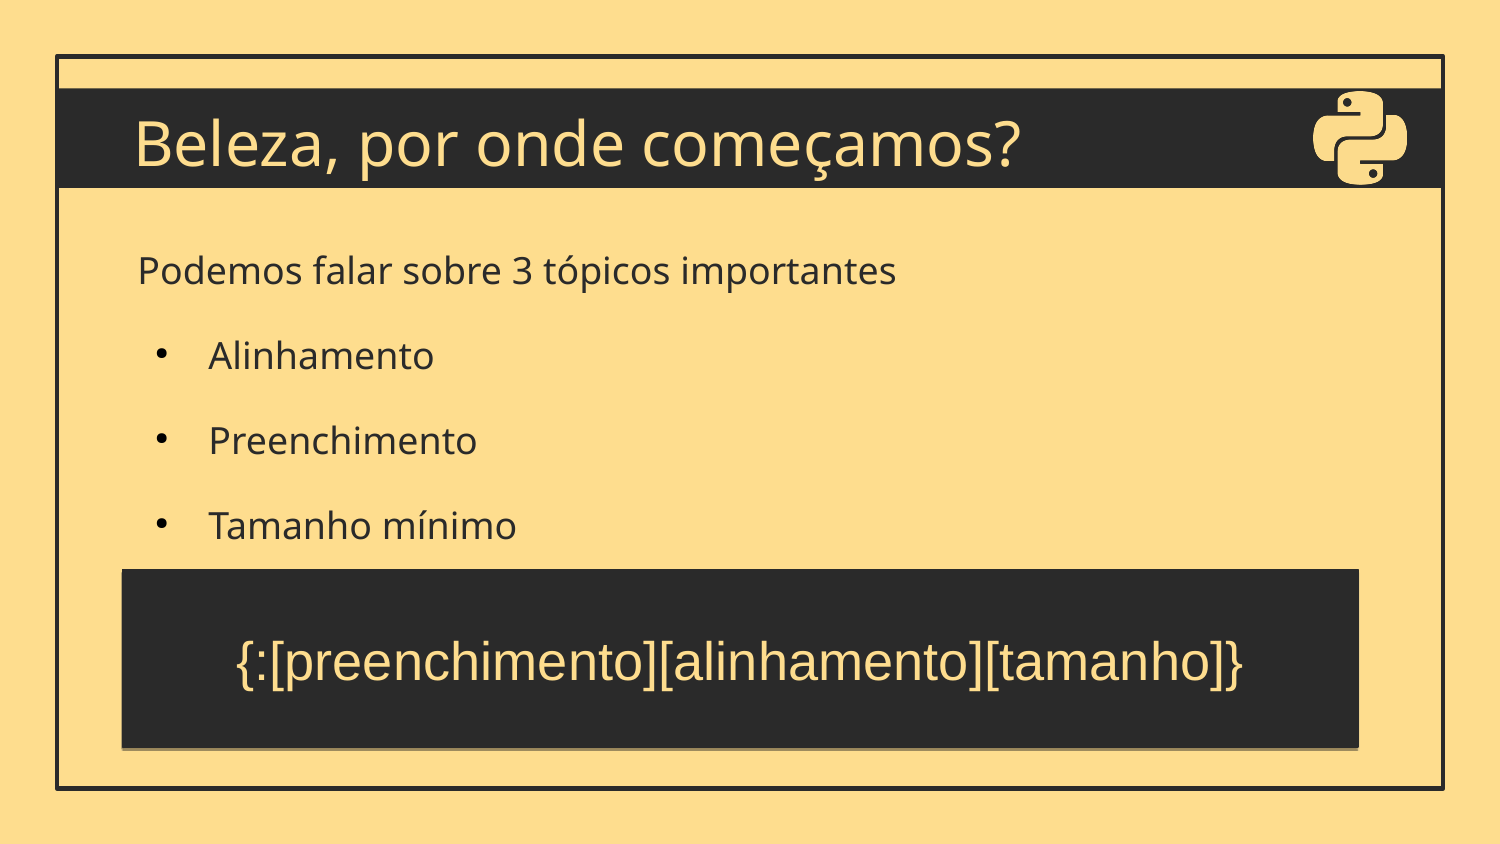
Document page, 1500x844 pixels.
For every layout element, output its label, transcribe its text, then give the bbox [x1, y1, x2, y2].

text_box {:[preenchimento][alinhamento][tamanho]} [122, 569, 1359, 747]
list Podemos falar sobre 3 tópicos importantes Alinhamento Preenchimento Tamanho mínimo [122, 225, 1378, 747]
title Beleza, por onde começamos? [118, 88, 1142, 188]
picture [1313, 91, 1407, 185]
